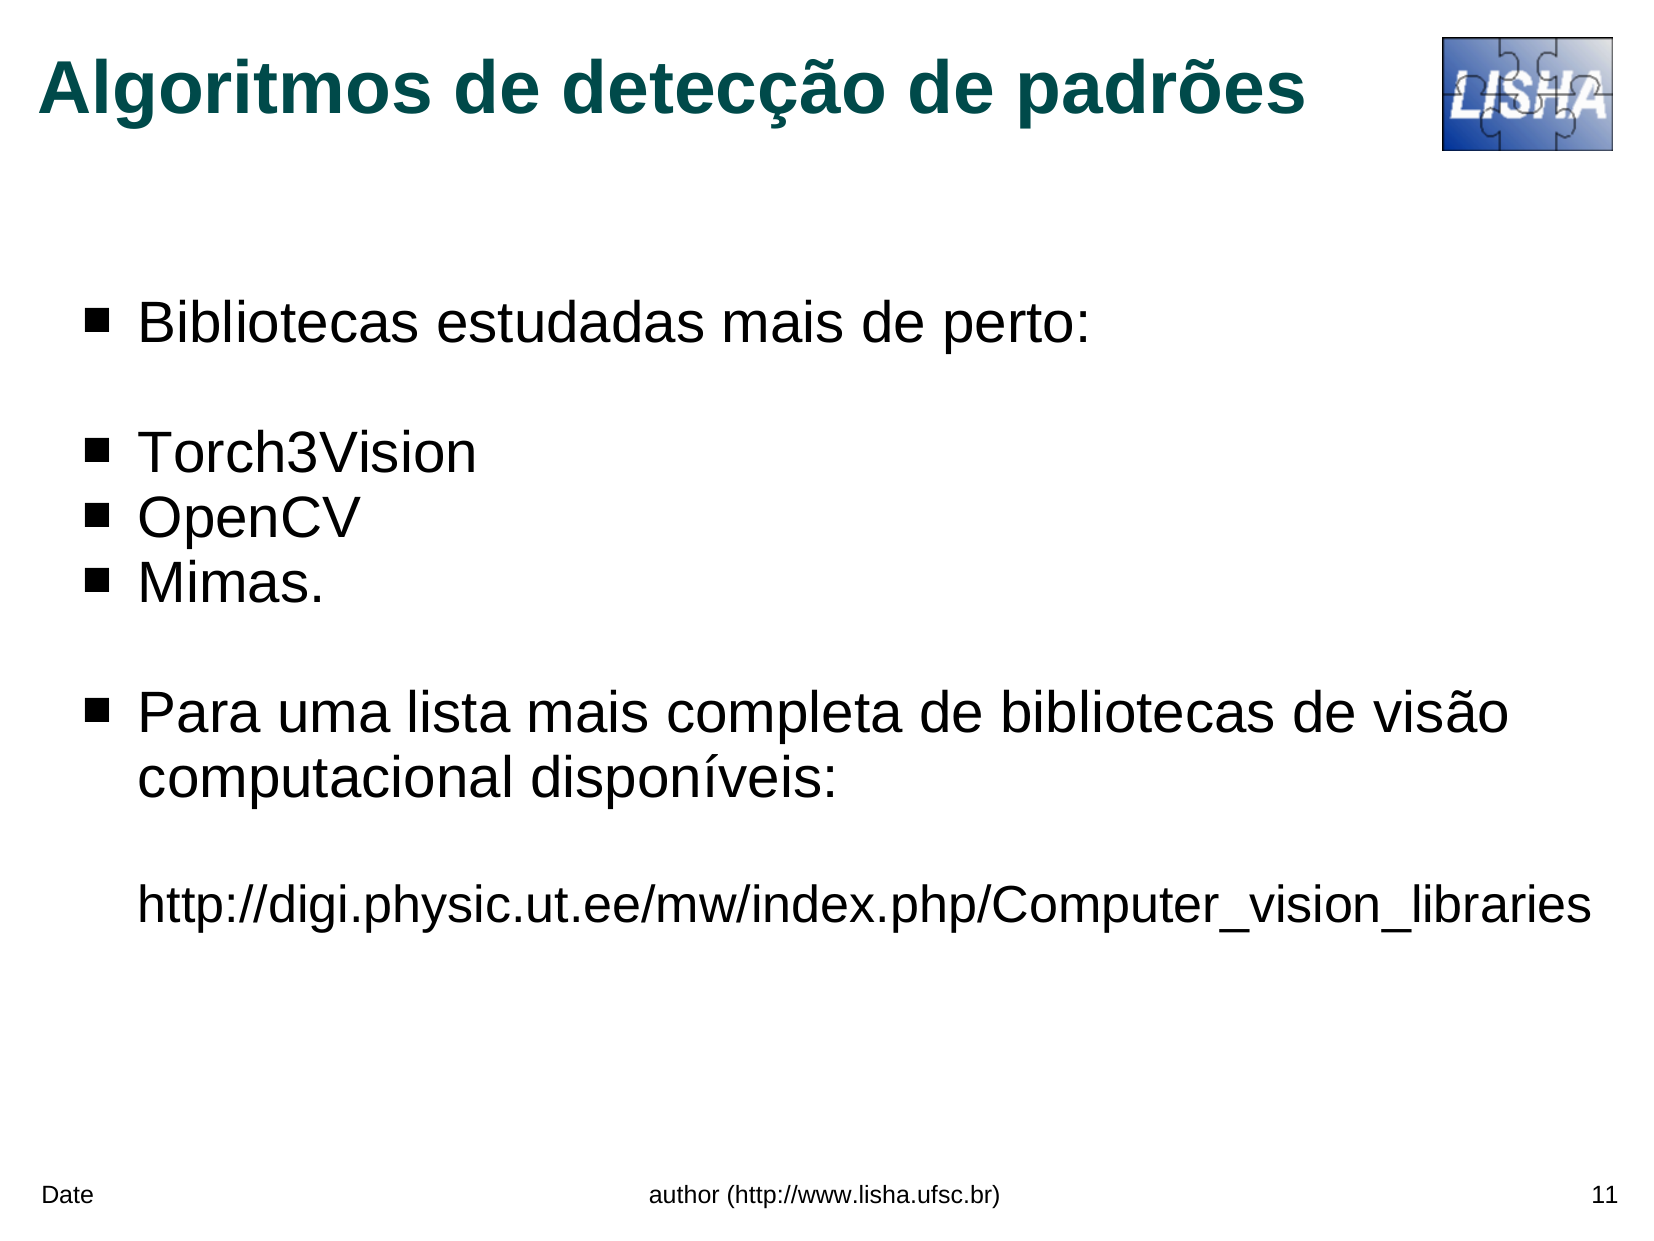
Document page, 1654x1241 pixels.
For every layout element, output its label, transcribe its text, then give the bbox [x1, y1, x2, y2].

picture [1442, 37, 1613, 151]
list Bibliotecas estudadas mais de perto: Torch3Vision OpenCV Mimas. Para uma lista mais completa de bibliotecas de visão computacional disponíveis: http://digi.physic.ut.ee/mw/index.php/Computer_vision_libraries [37, 225, 1613, 1163]
title Algoritmos de detecção de padrões [37, 37, 1426, 151]
